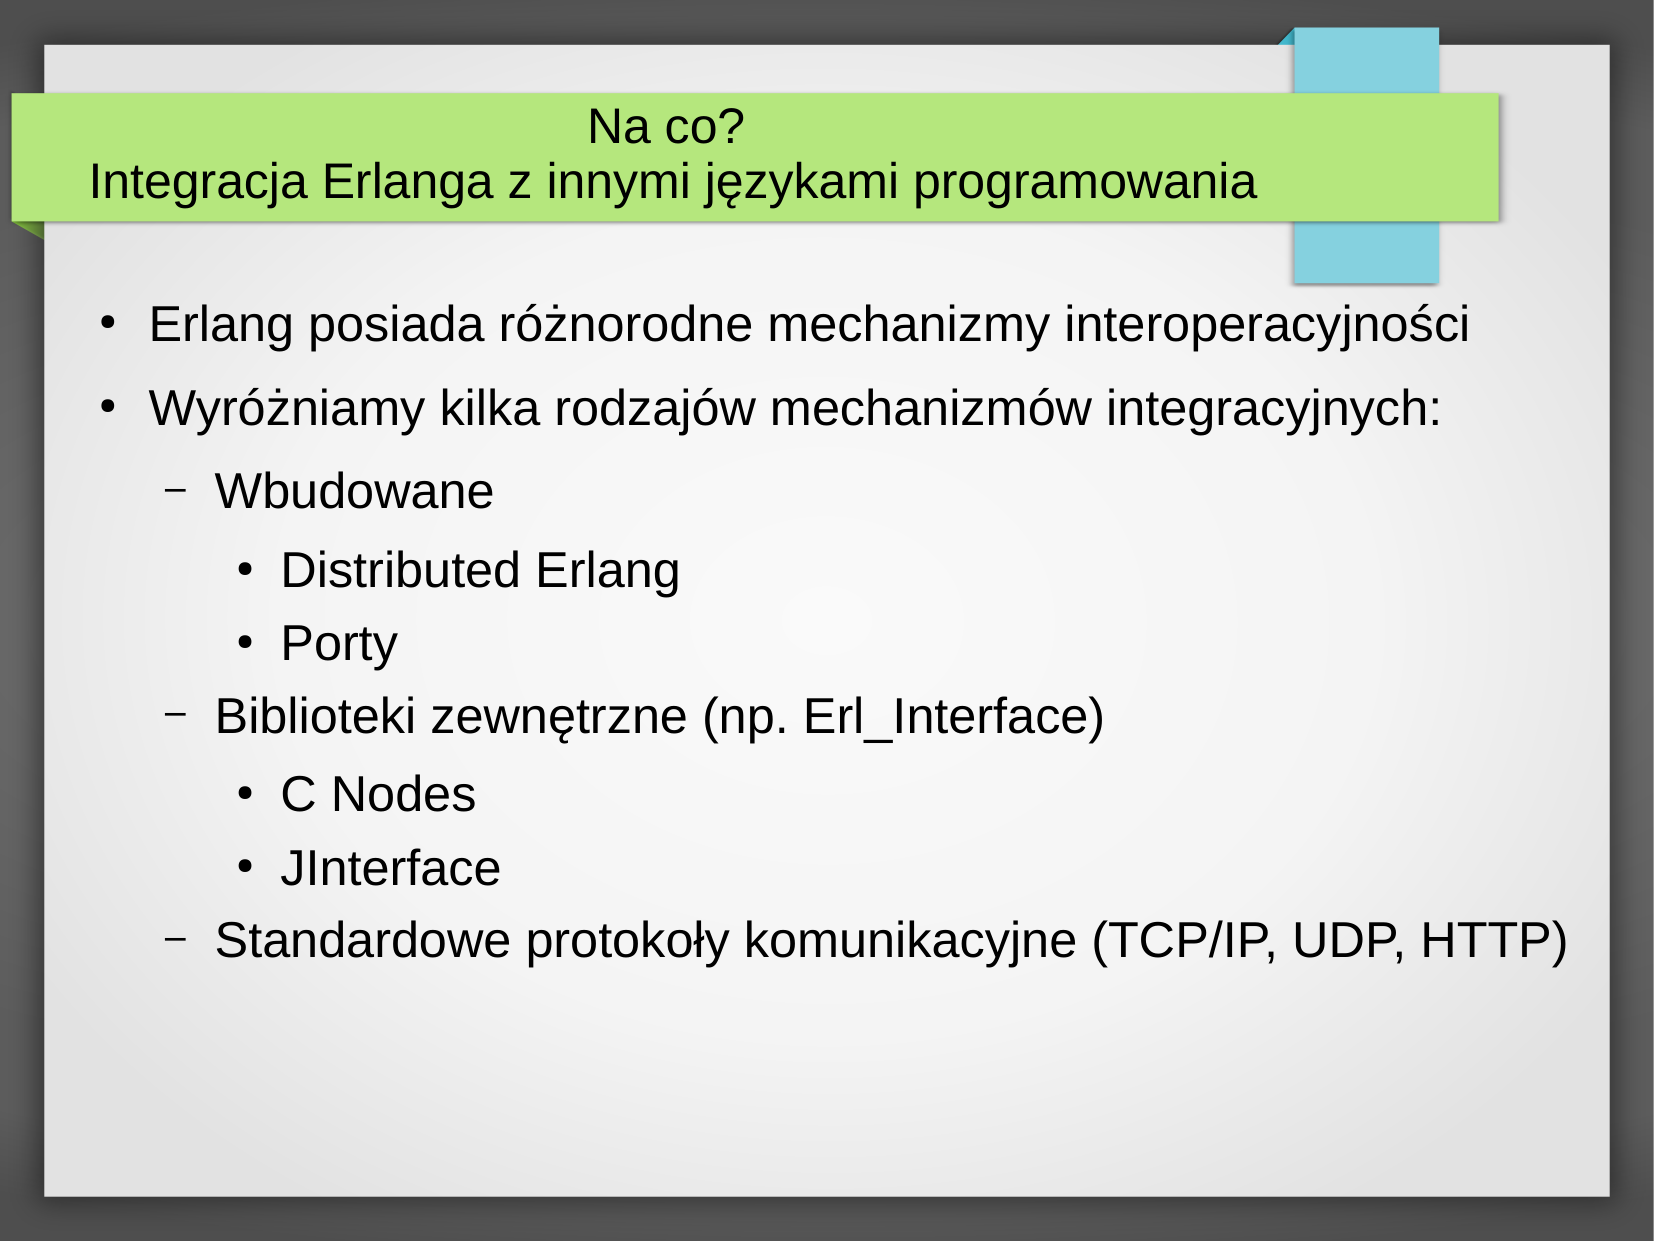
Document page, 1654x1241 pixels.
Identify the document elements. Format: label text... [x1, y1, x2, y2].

title Na co? Integracja Erlanga z innymi językami programowania [82, 94, 1264, 213]
list Erlang posiada różnorodne mechanizmy interoperacyjności Wyróżniamy kilka rodzajów mechanizmów integracyjnych: Wbudowane Distributed Erlang Porty Biblioteki zewnętrzne (np. Erl_Interface) C Nodes JInterface Standardowe protokoły komunikacyjne (TCP/IP, UDP, HTTP) [82, 295, 1571, 1015]
picture [0, 0, 1654, 1241]
